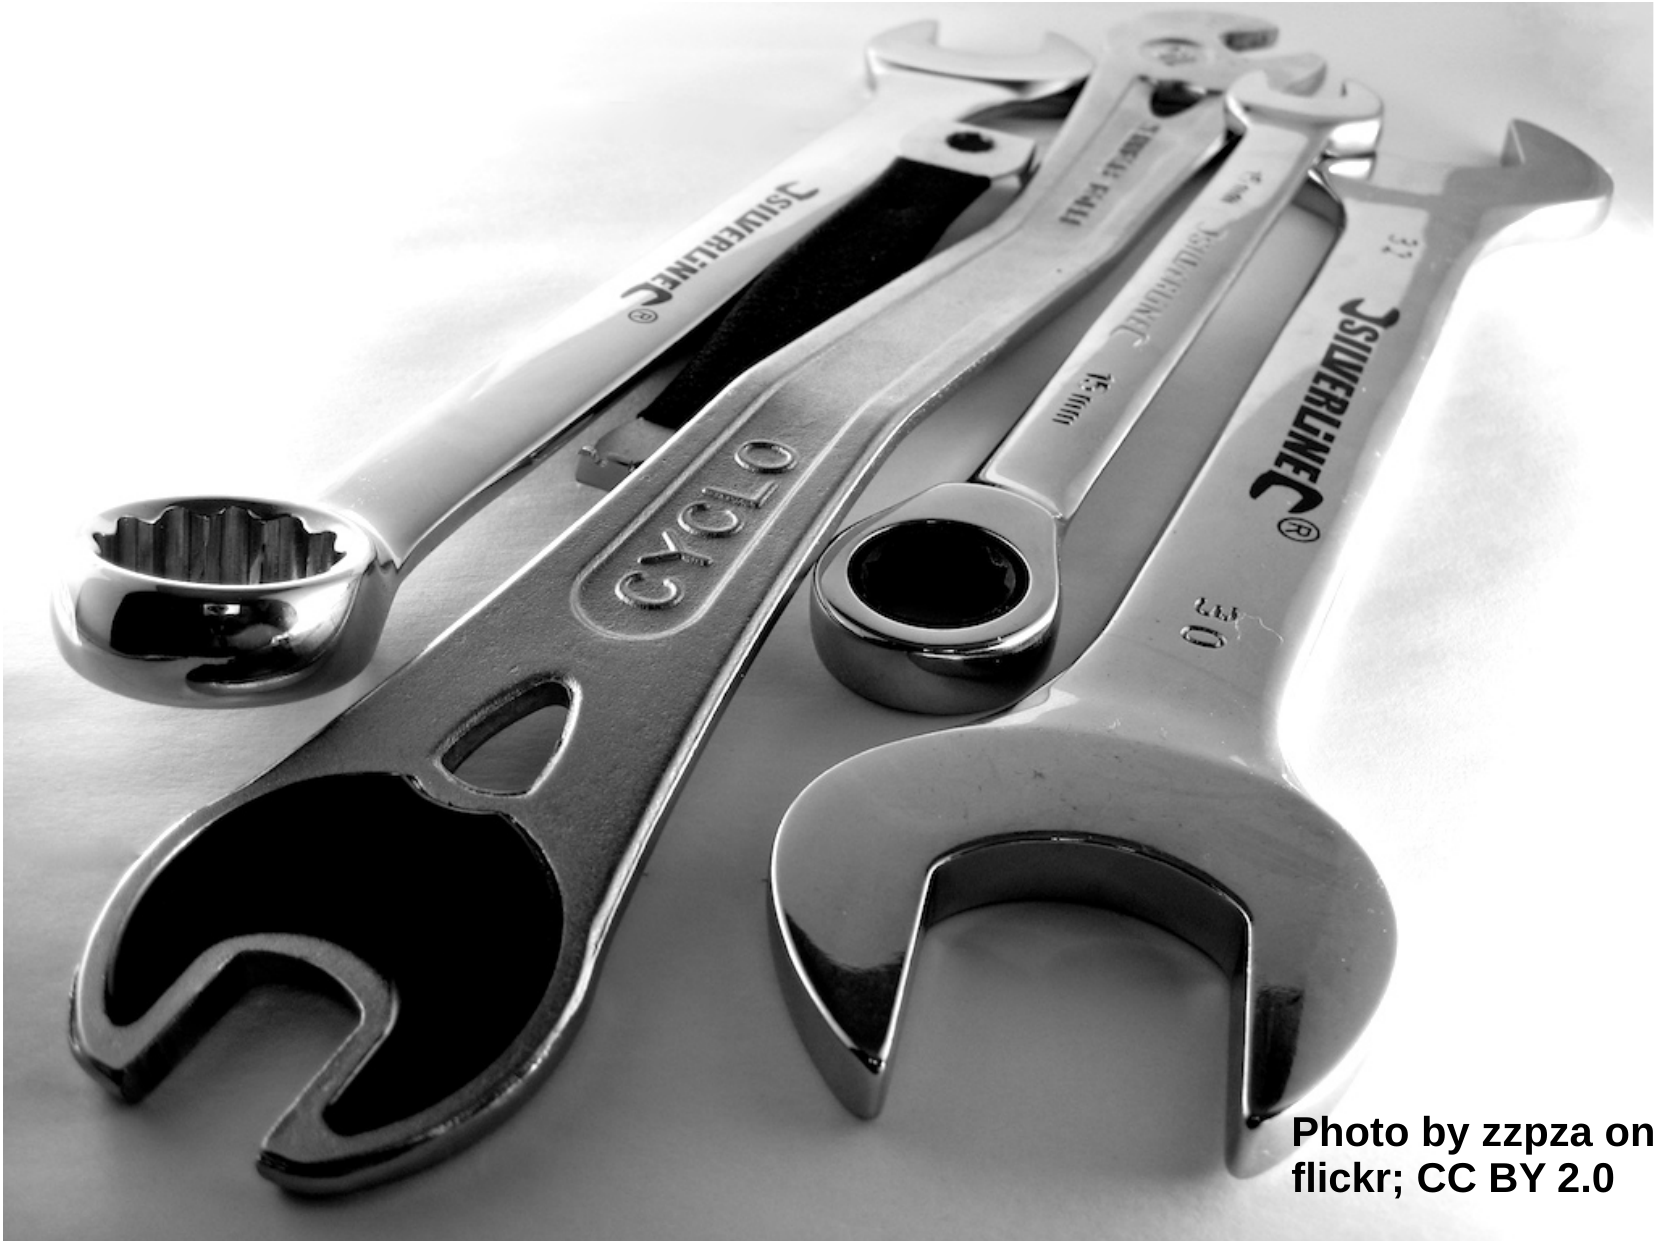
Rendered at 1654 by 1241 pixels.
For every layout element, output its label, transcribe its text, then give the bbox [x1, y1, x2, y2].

picture [3, 2, 1654, 1241]
text_box Photo by zzpza on flickr; CC BY 2.0 [1276, 1101, 1654, 1209]
